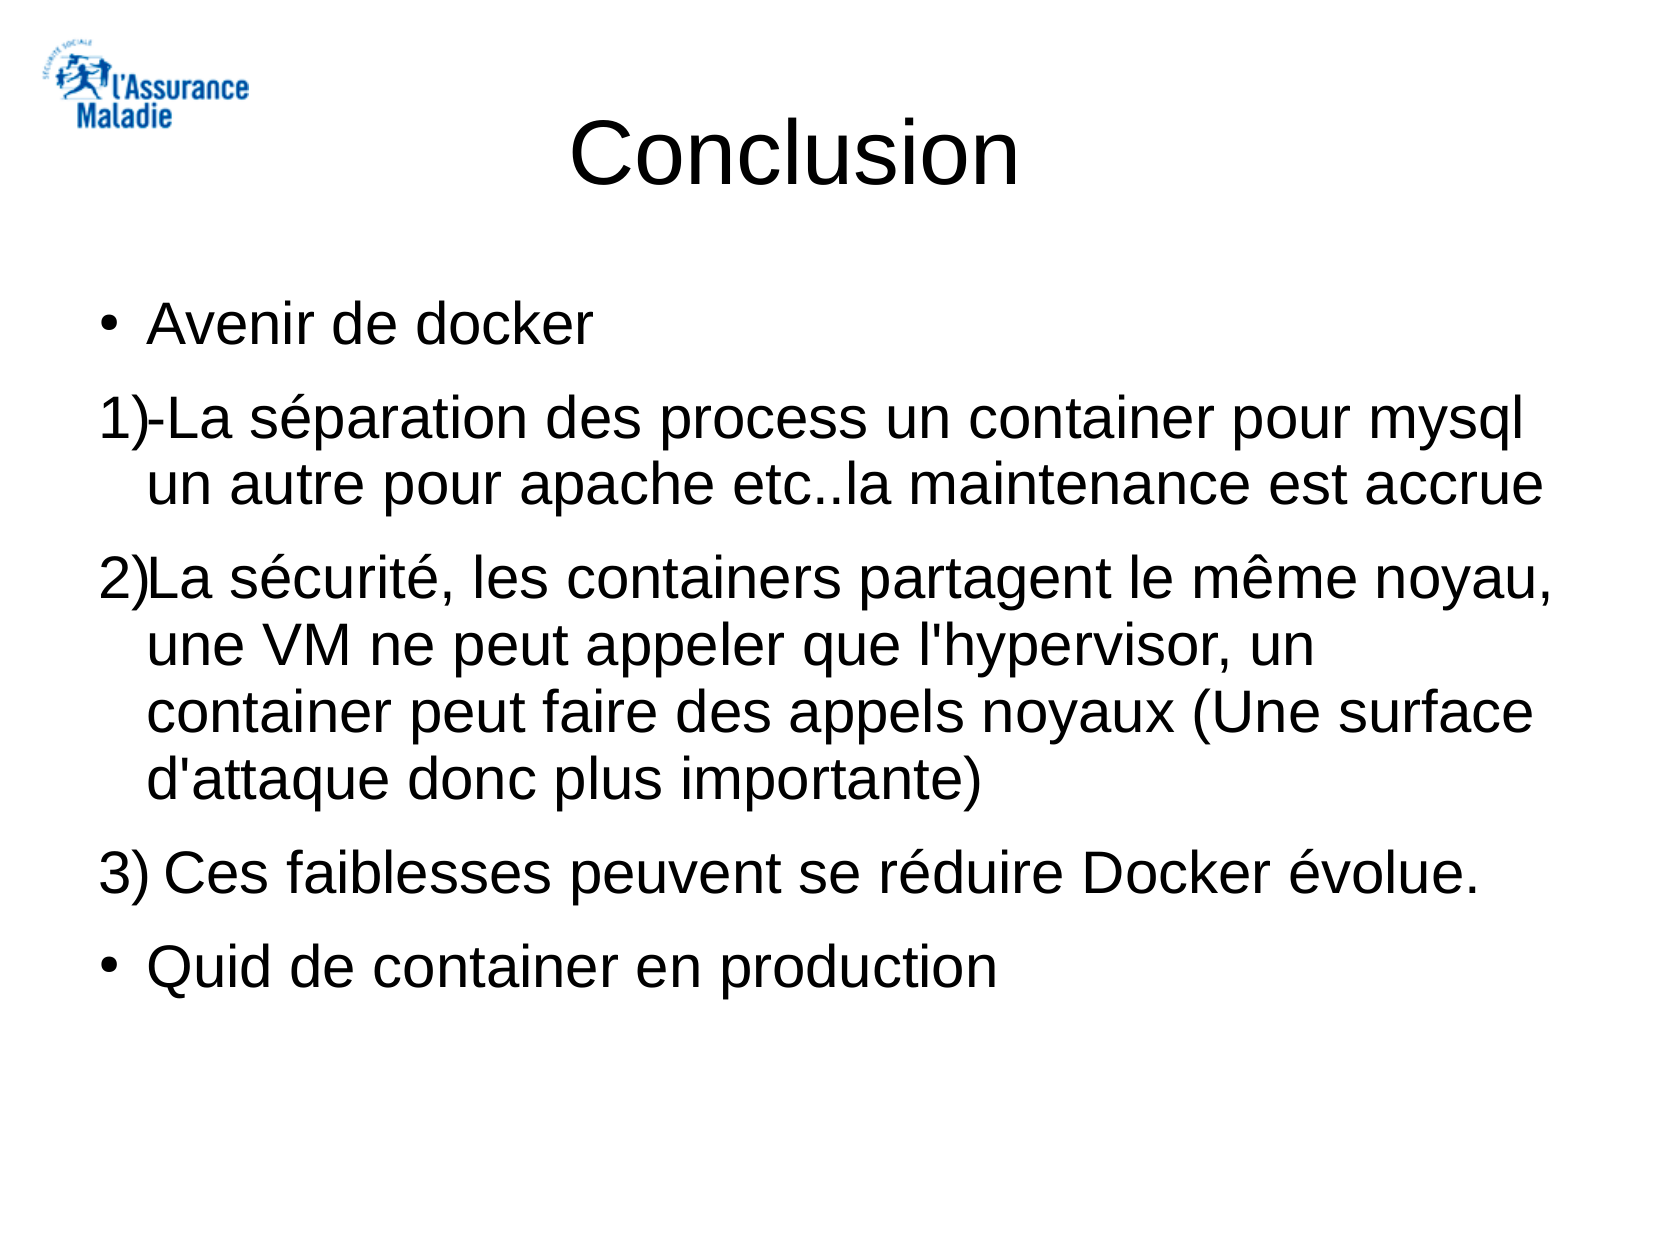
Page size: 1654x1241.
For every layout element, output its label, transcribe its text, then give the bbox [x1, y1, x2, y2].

list Avenir de docker -La séparation des process un container pour mysql un autre pour apache etc..la maintenance est accrue La sécurité, les containers partagent le même noyau, une VM ne peut appeler que l'hypervisor, un container peut faire des appels noyaux (Une surface d'attaque donc plus importante) Ces faiblesses peuvent se réduire Docker évolue. Quid de container en production [82, 290, 1571, 1010]
picture [21, 35, 249, 130]
title Conclusion [82, 49, 1571, 257]
